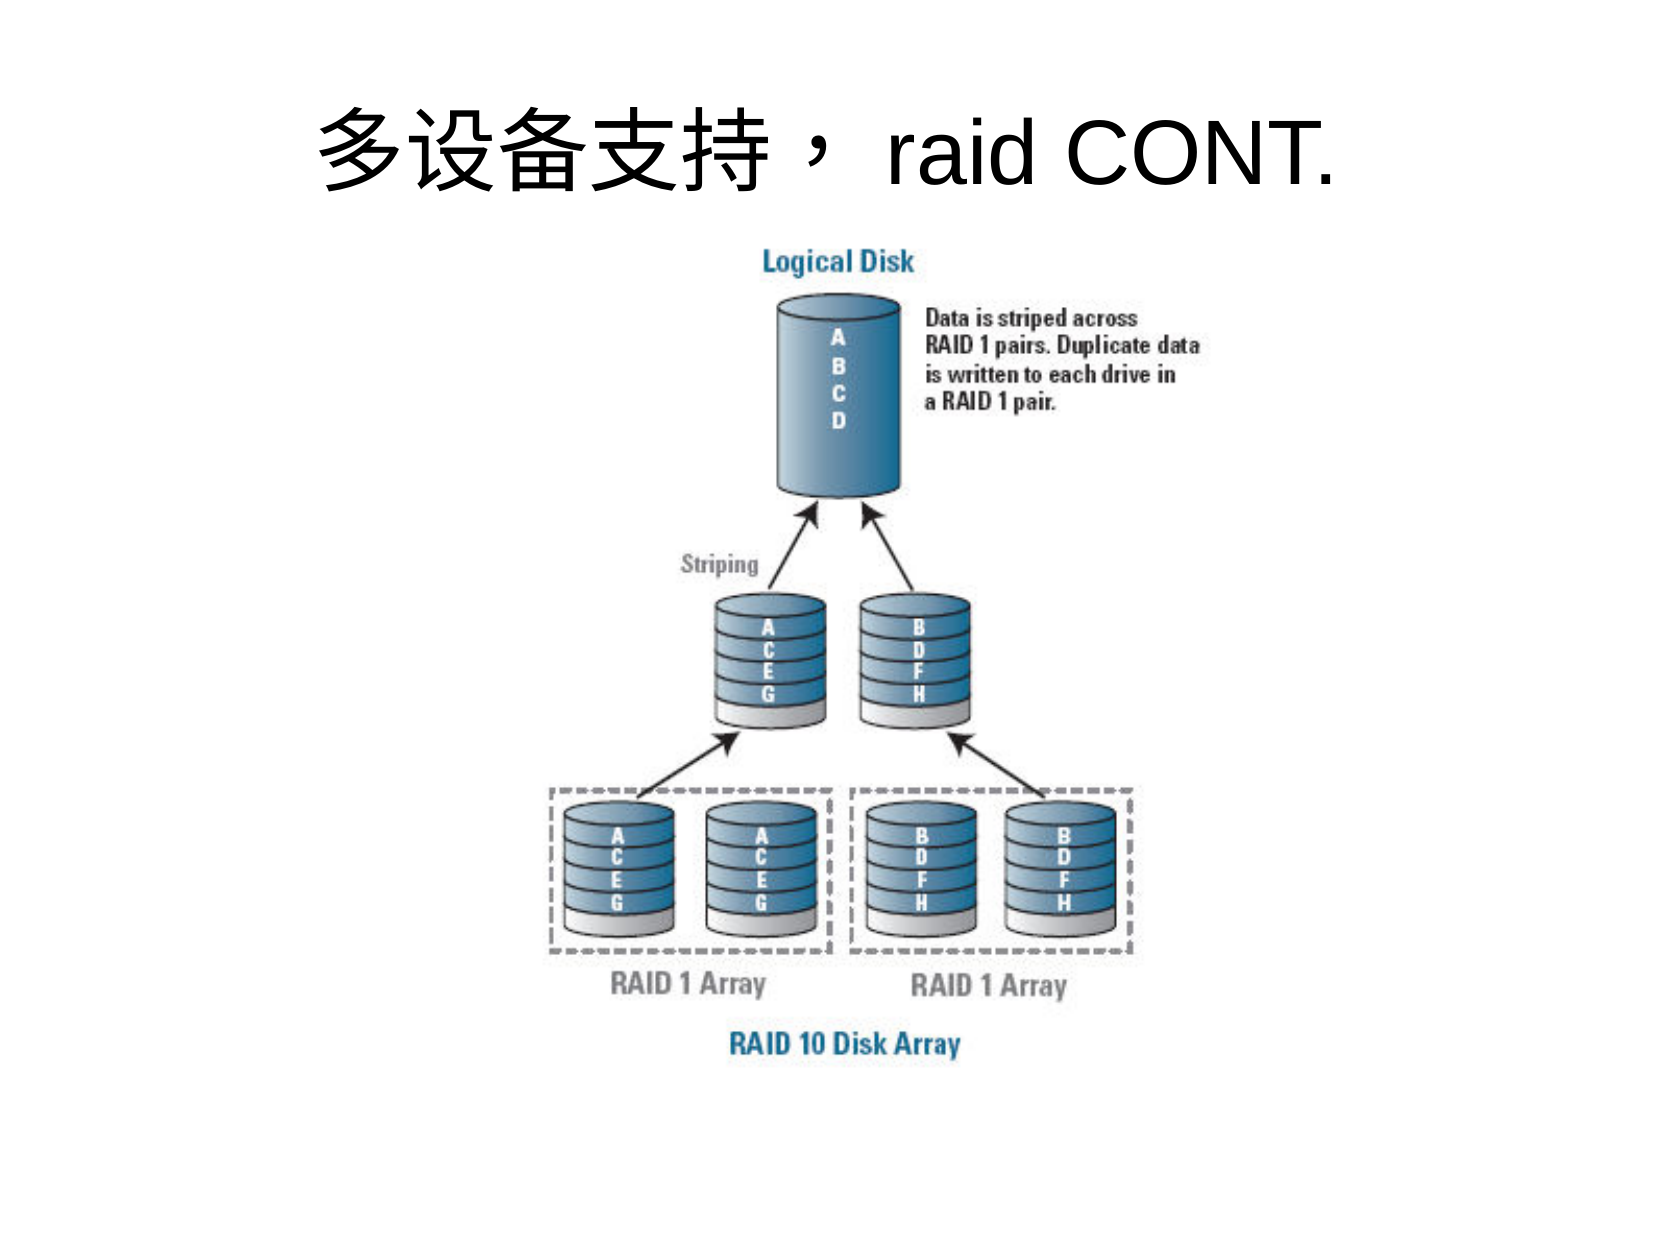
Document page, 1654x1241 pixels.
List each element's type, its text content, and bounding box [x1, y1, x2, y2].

picture [410, 233, 1263, 1076]
title 多设备支持，raid CONT. [82, 49, 1571, 257]
